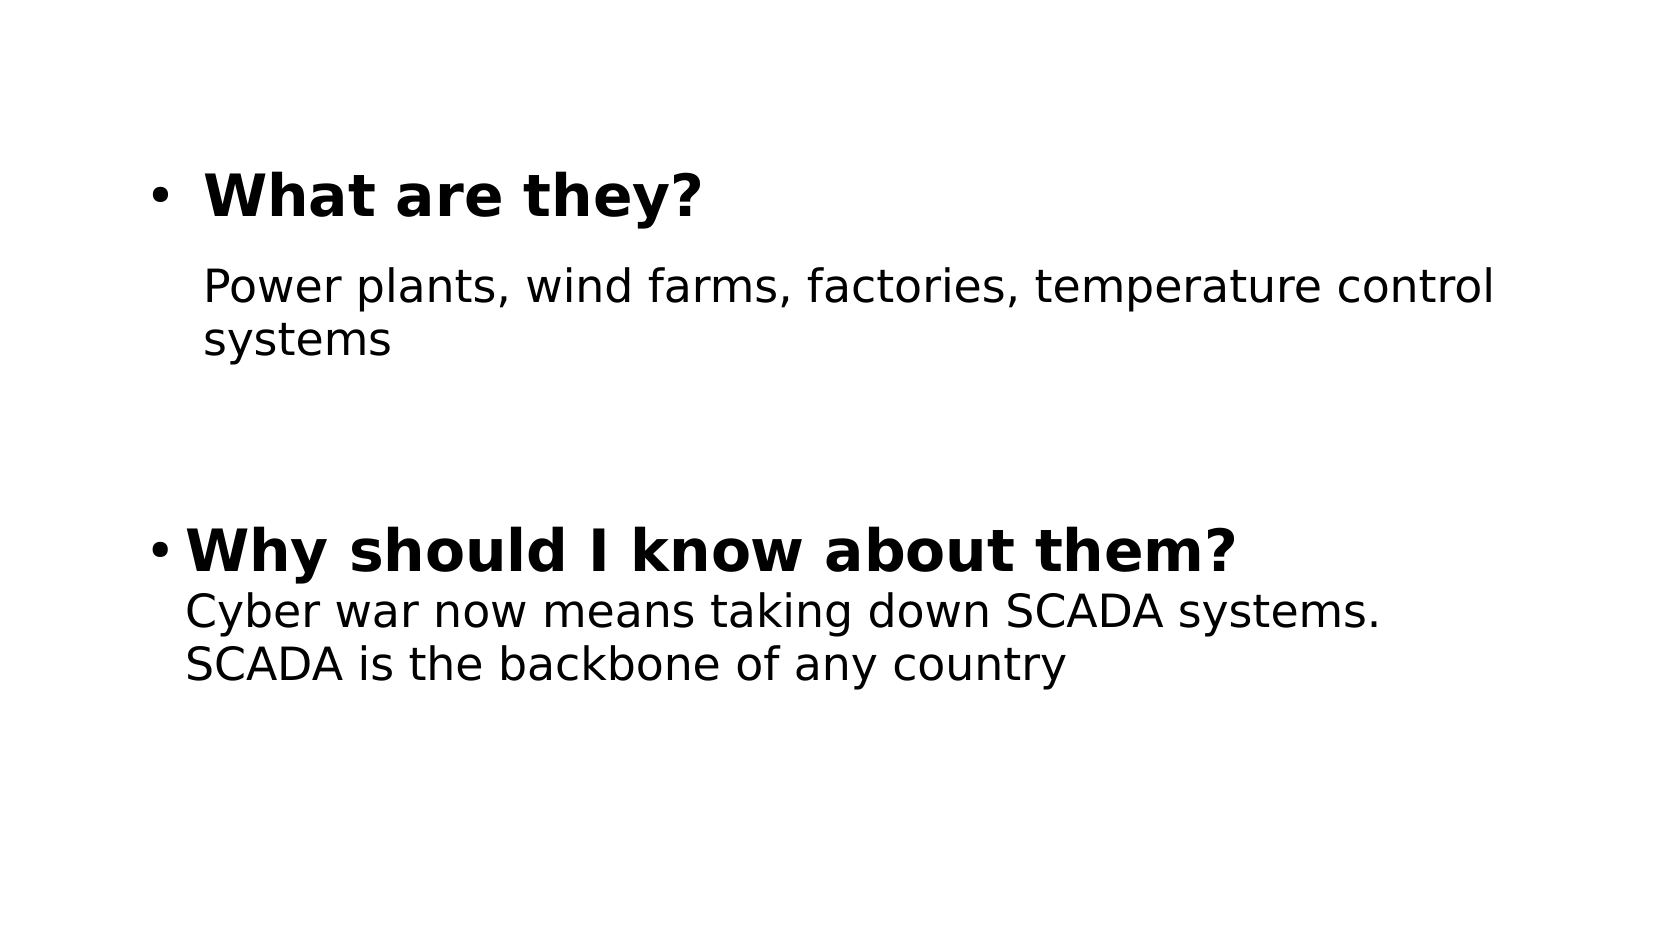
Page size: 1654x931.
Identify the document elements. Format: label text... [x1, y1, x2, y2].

text_box Why should I know about them? Cyber war now means taking down SCADA systems. SCADA is the backbone of any country [135, 510, 1426, 753]
list What are they? Power plants, wind farms, factories, temperature control systems [132, 162, 1543, 421]
